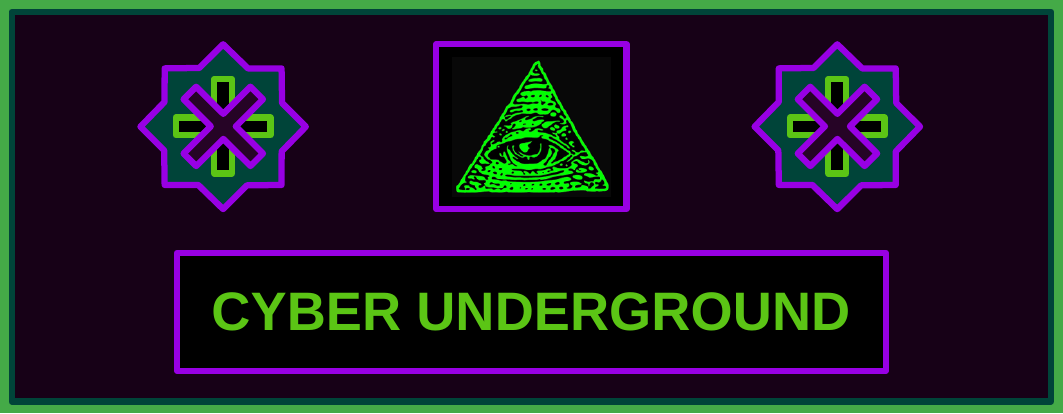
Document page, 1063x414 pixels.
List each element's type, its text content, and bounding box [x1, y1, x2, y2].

text_box CYBER UNDERGROUND [177, 252, 886, 371]
text_box [16, 16, 1047, 397]
picture [452, 57, 611, 197]
